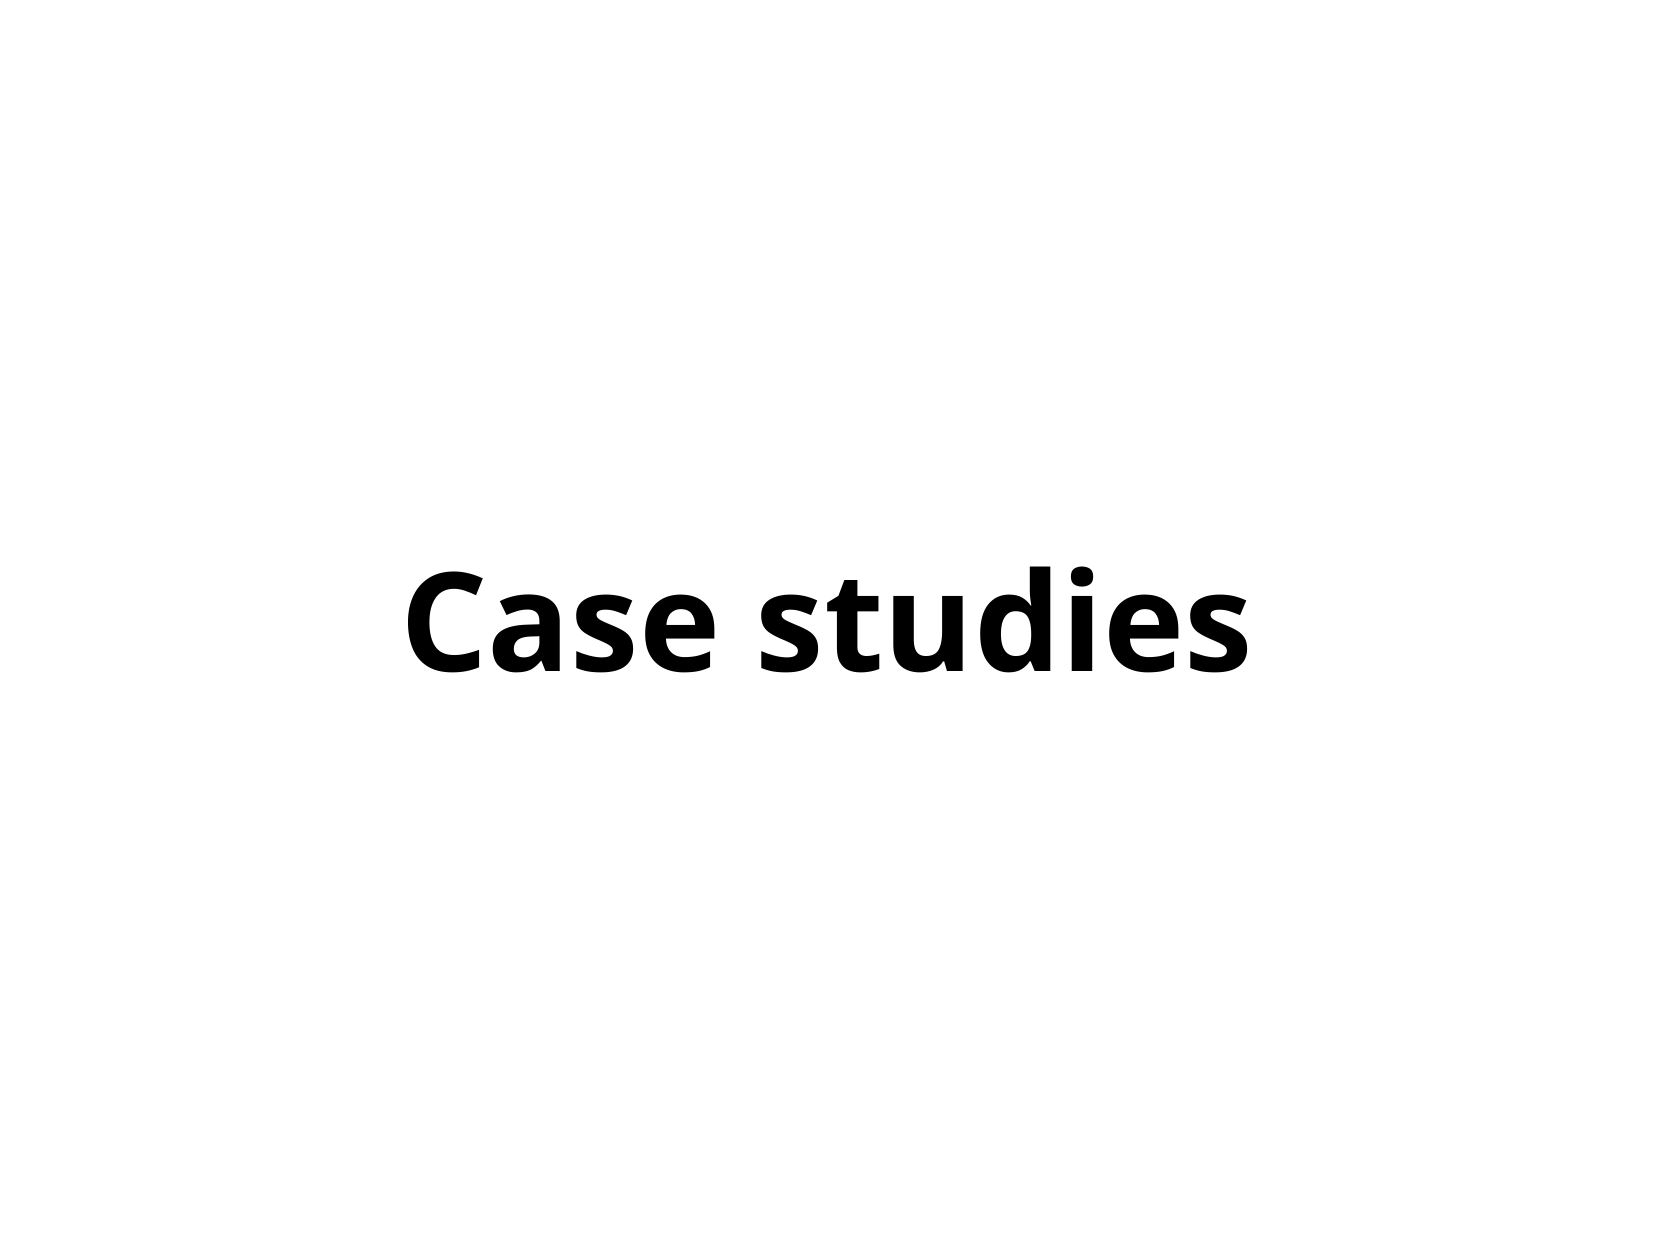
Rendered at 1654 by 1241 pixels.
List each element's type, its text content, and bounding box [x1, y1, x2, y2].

subtitle Case studies [82, 138, 1571, 1098]
